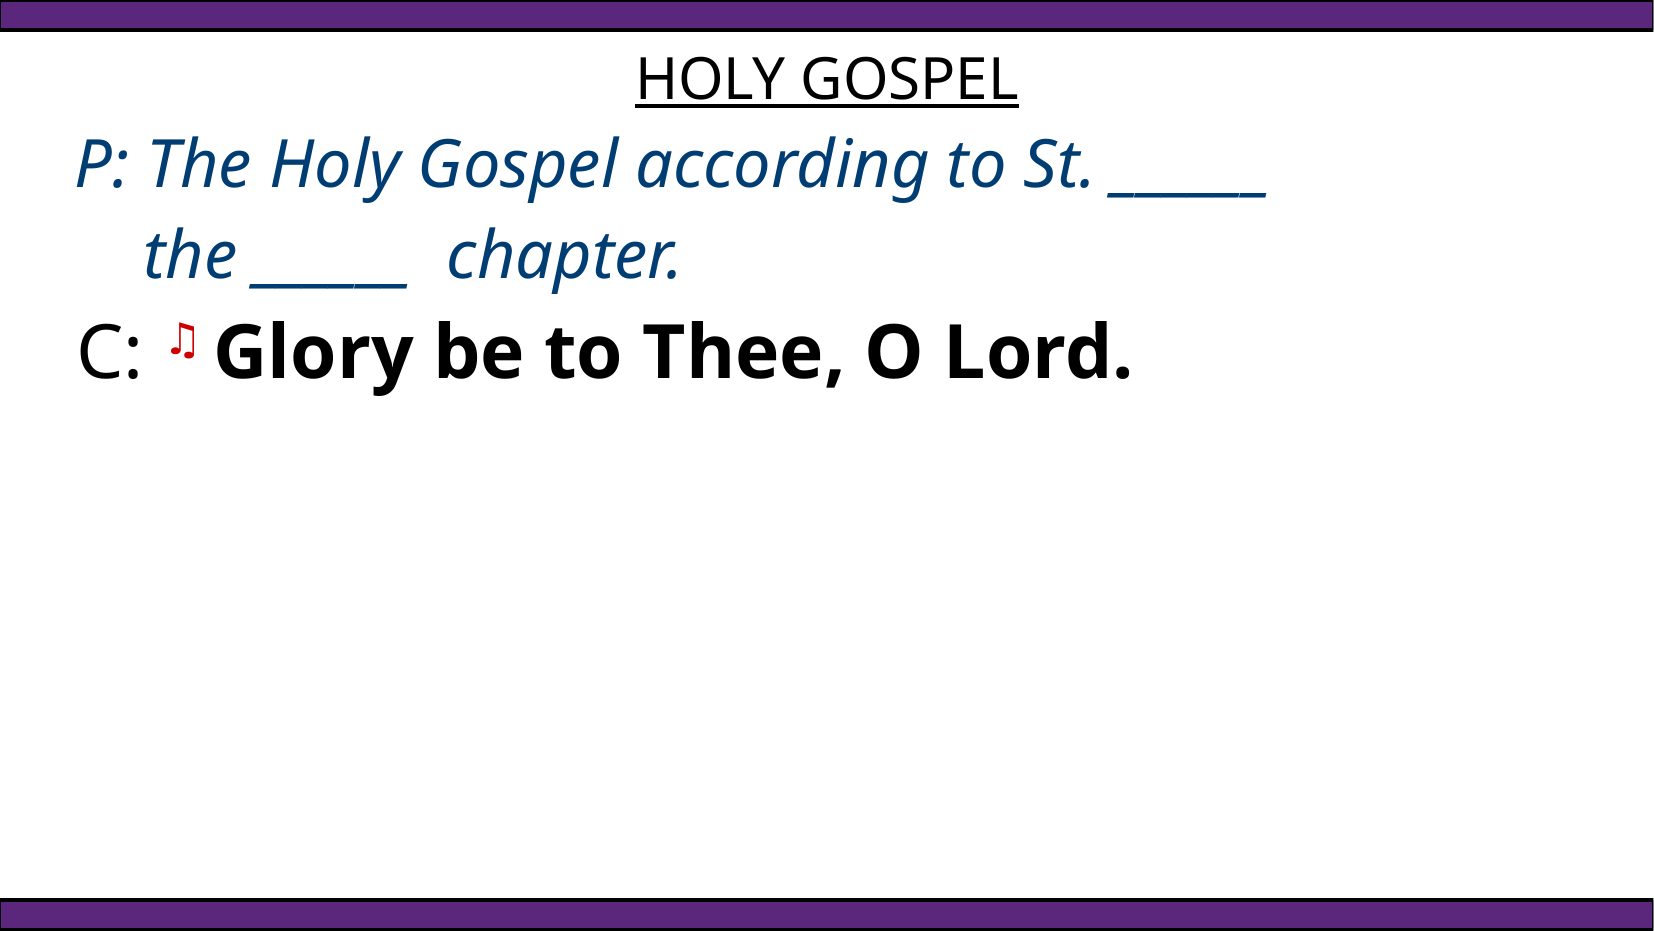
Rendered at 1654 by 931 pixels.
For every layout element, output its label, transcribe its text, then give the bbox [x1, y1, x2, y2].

text_box [0, 0, 1654, 31]
text_box [0, 900, 1654, 931]
text_box HOLY GOSPEL P: The Holy Gospel according to St. ______ the ______ chapter. C: ♫ Glory be to Thee, O Lord. [60, 30, 1579, 400]
